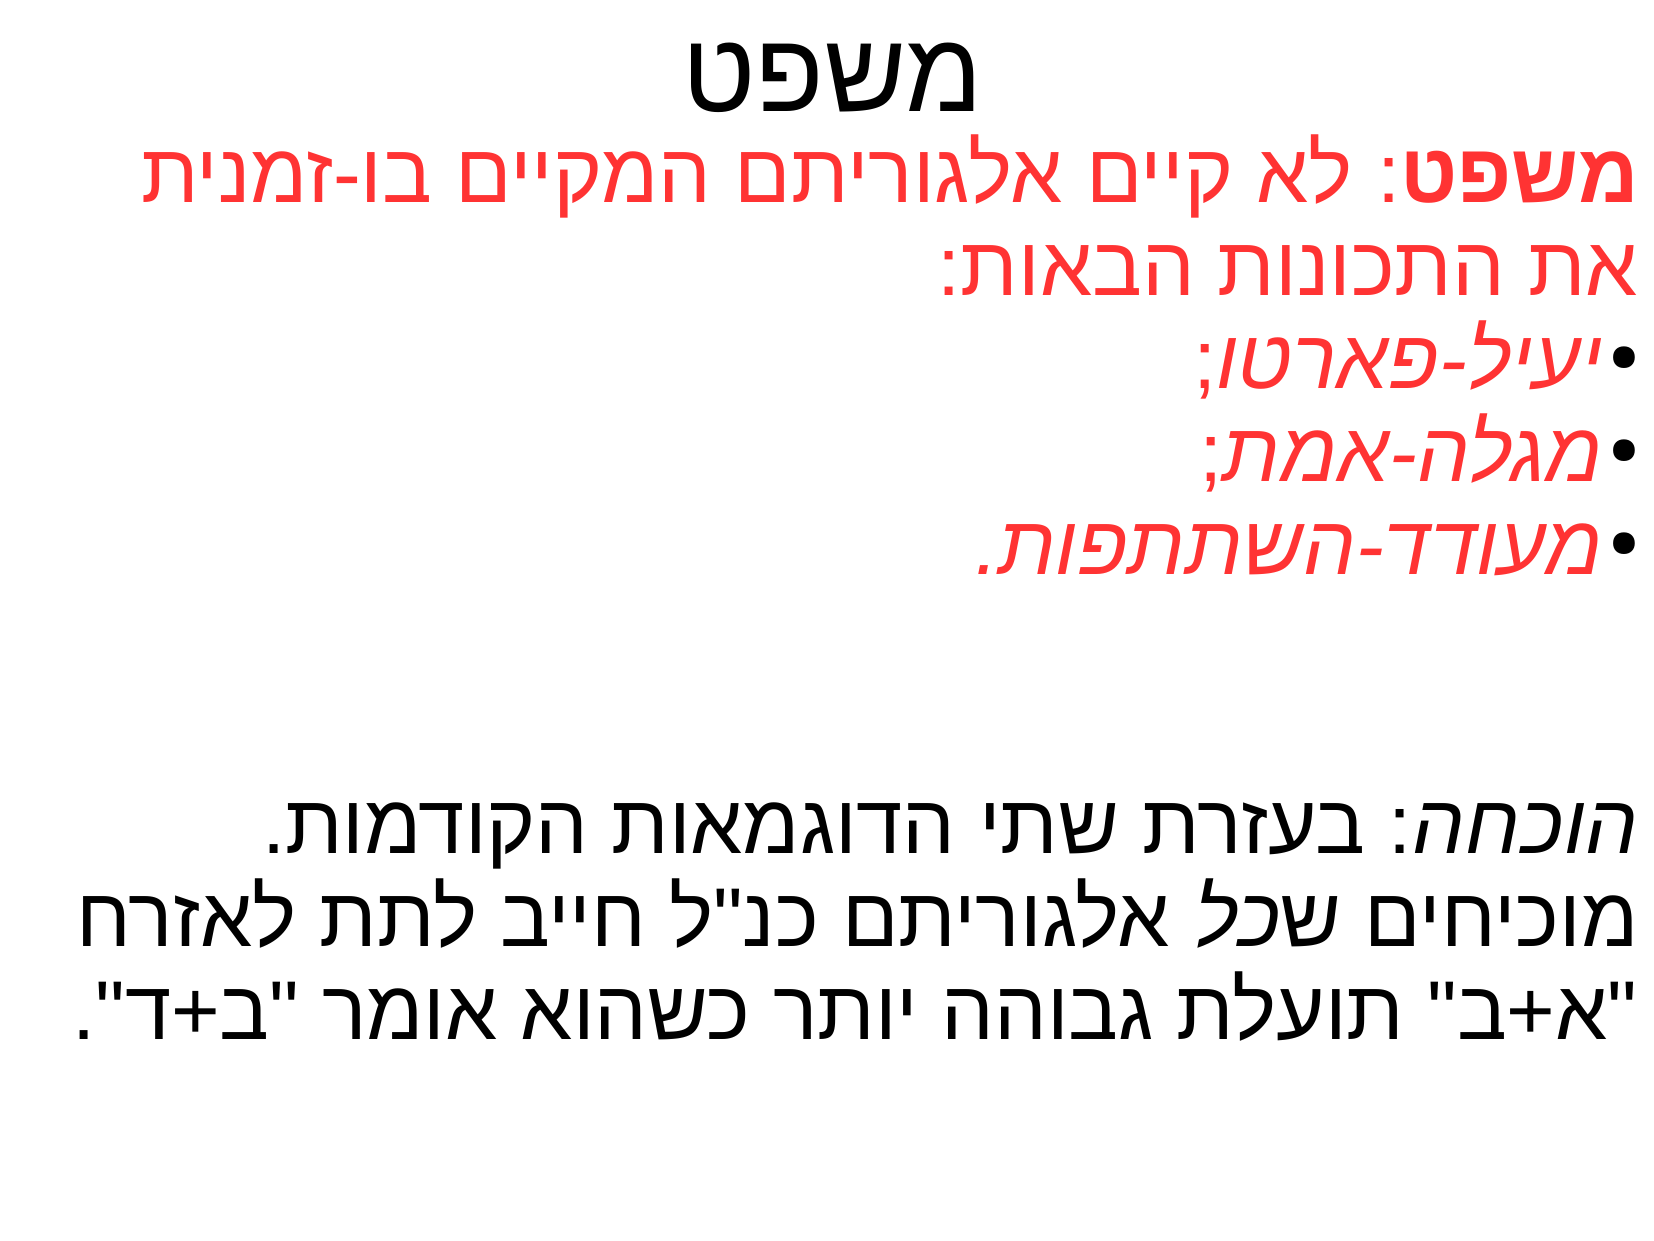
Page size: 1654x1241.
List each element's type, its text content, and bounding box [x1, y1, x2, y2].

title משפט [45, 0, 1621, 120]
text_box משפט: לא קיים אלגוריתם המקיים בו-זמנית את התכונות הבאות: יעיל-פארטו; מגלה-אמת; מעודד-השתתפות. הוכחה: בעזרת שתי הדוגמאות הקודמות. מוכיחים שכל אלגוריתם כנ"ל חייב לתת לאזרח "א+ב" תועלת גבוהה יותר כשהוא אומר "ב+ד". [0, 120, 1654, 1241]
